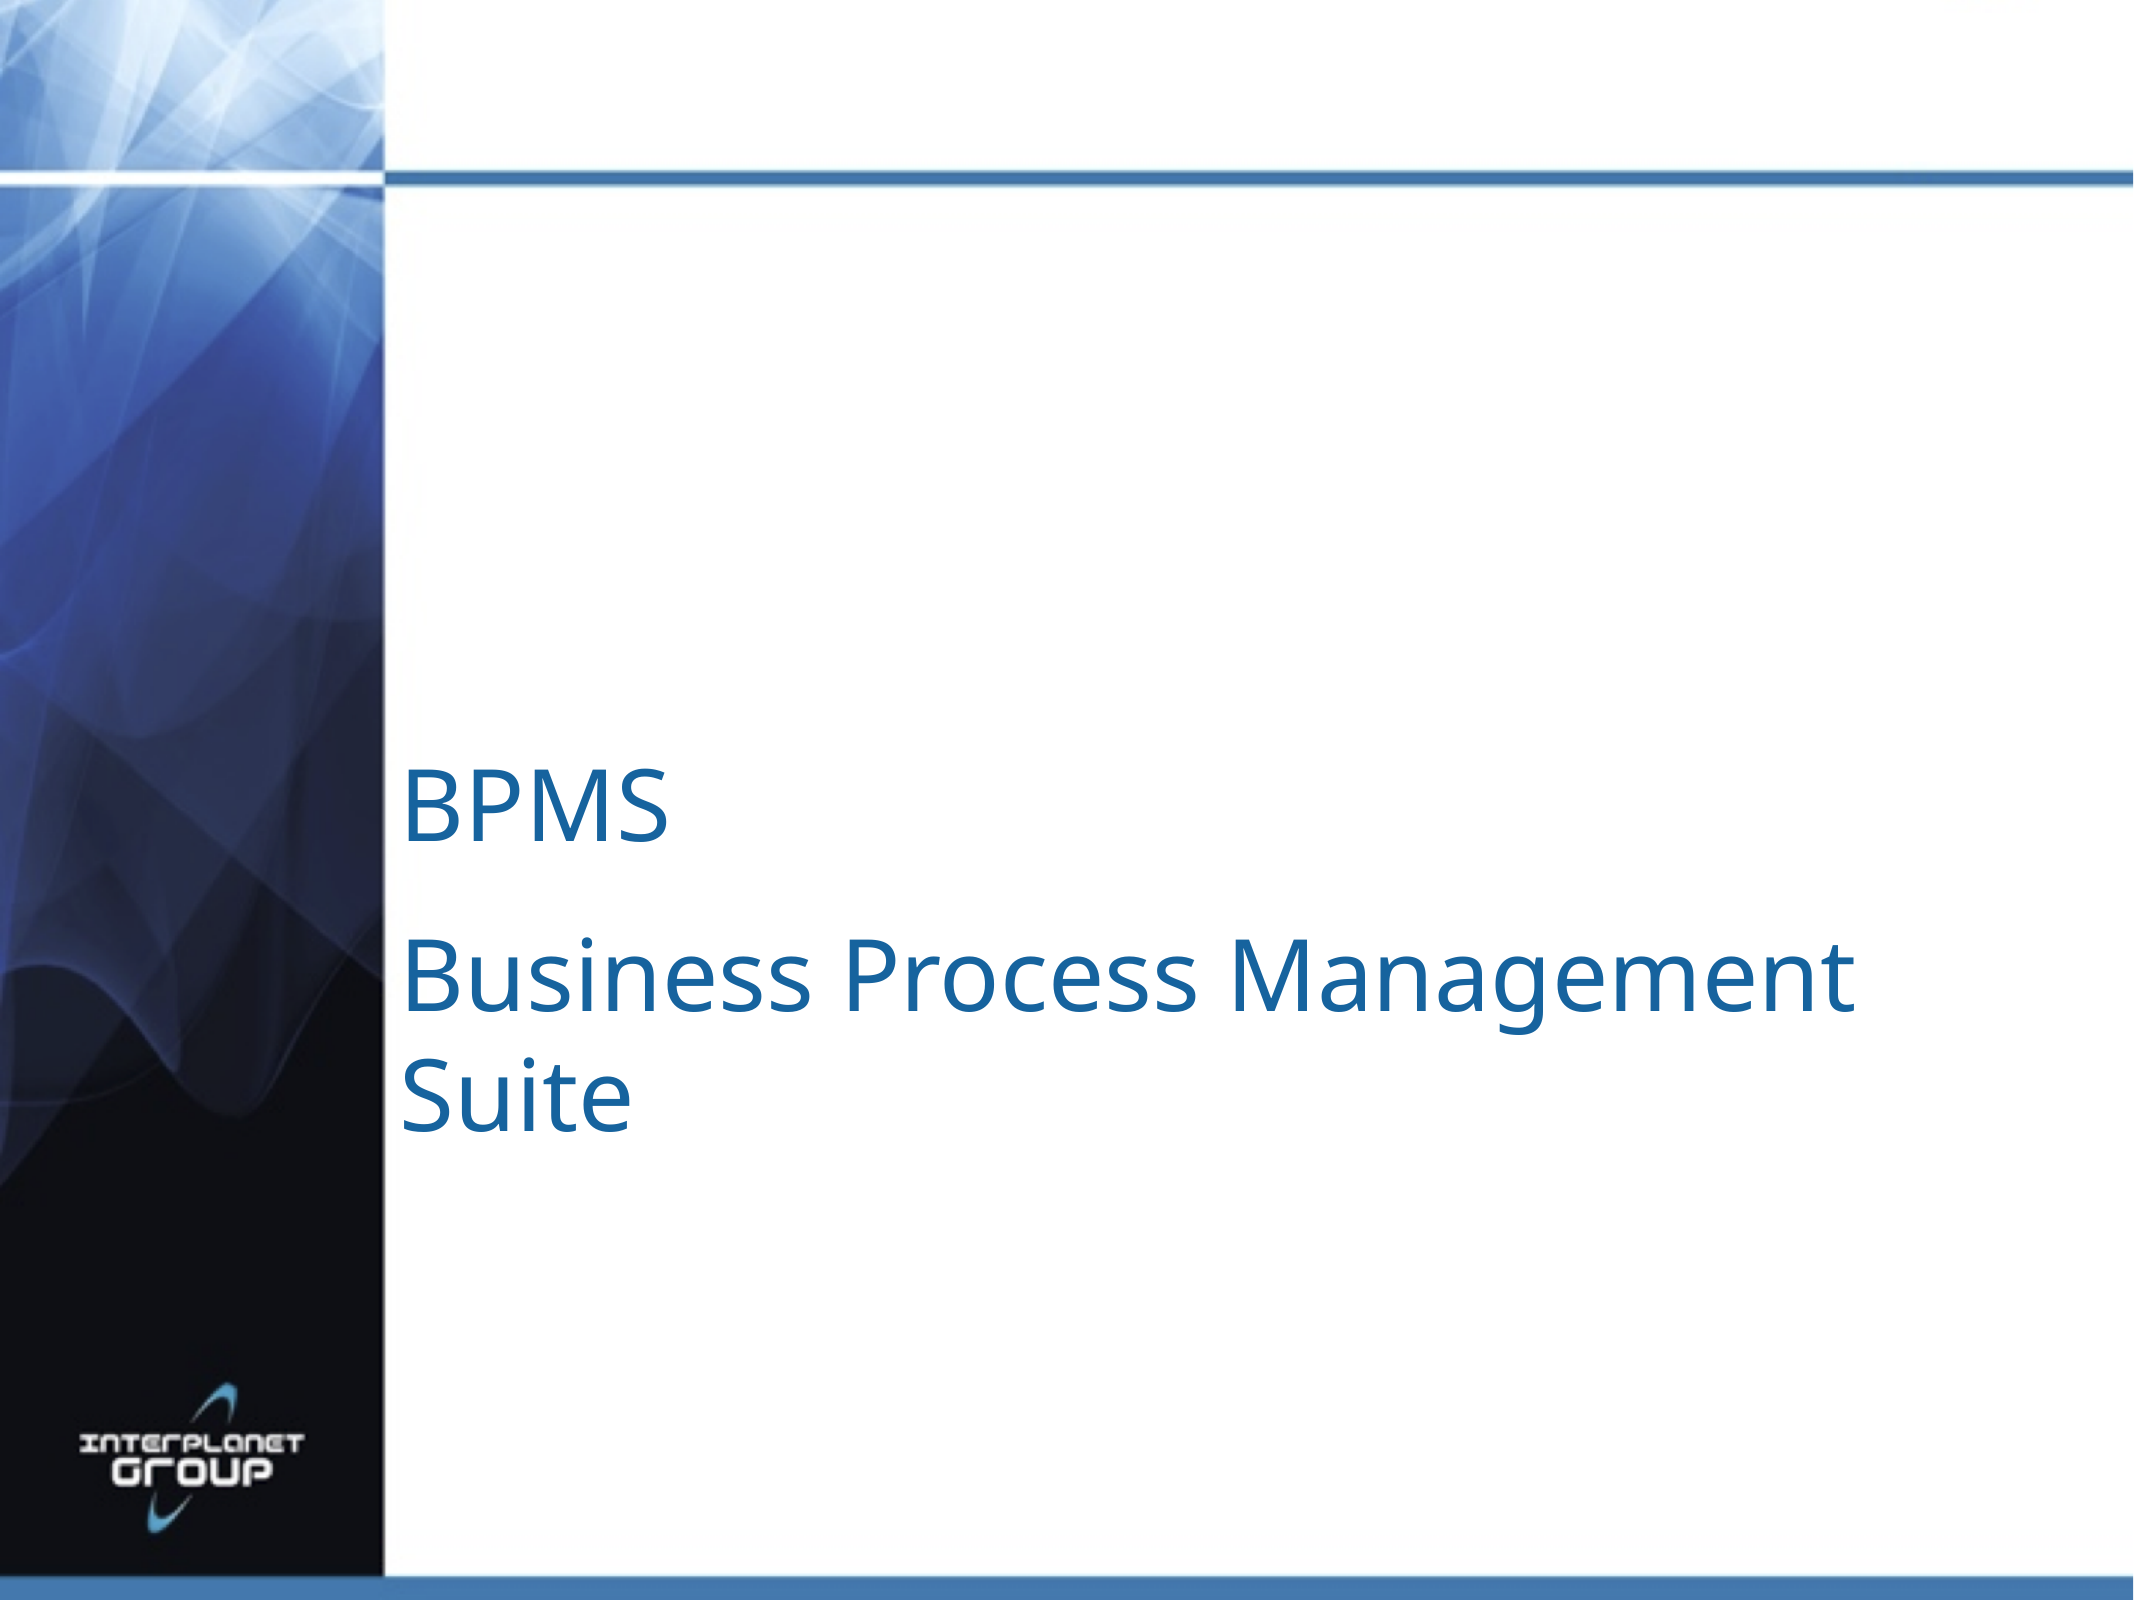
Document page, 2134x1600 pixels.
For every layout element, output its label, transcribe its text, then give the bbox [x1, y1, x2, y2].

list BPMS Business Process Management Suite [391, 331, 2109, 1563]
picture [0, 0, 2134, 1600]
title [391, 22, 2109, 331]
